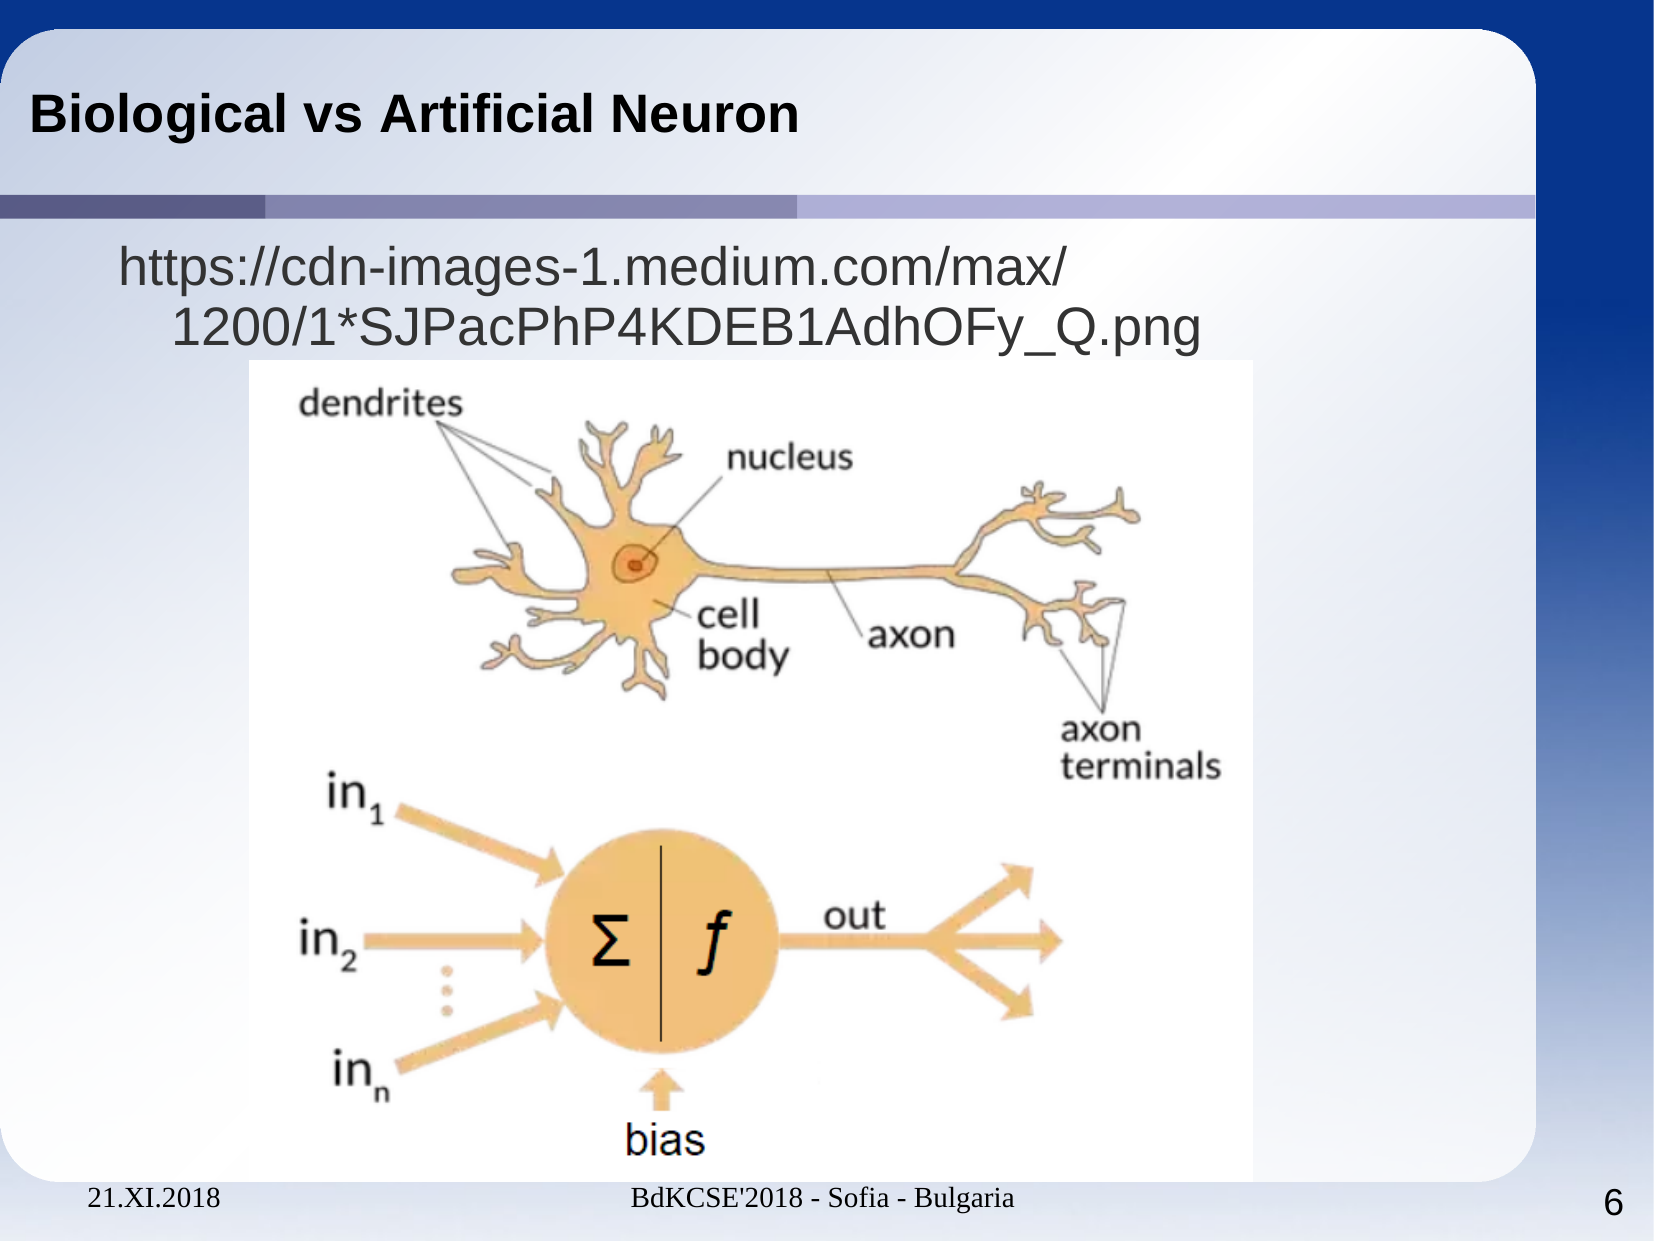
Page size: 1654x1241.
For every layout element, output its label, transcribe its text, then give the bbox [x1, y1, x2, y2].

picture [0, 0, 1654, 1241]
title Biological vs Artificial Neuron [29, 49, 1506, 178]
list https://cdn-images-1.medium.com/max/1200/1*SJPacPhP4KDEB1AdhOFy_Q.png [29, 236, 1506, 1152]
